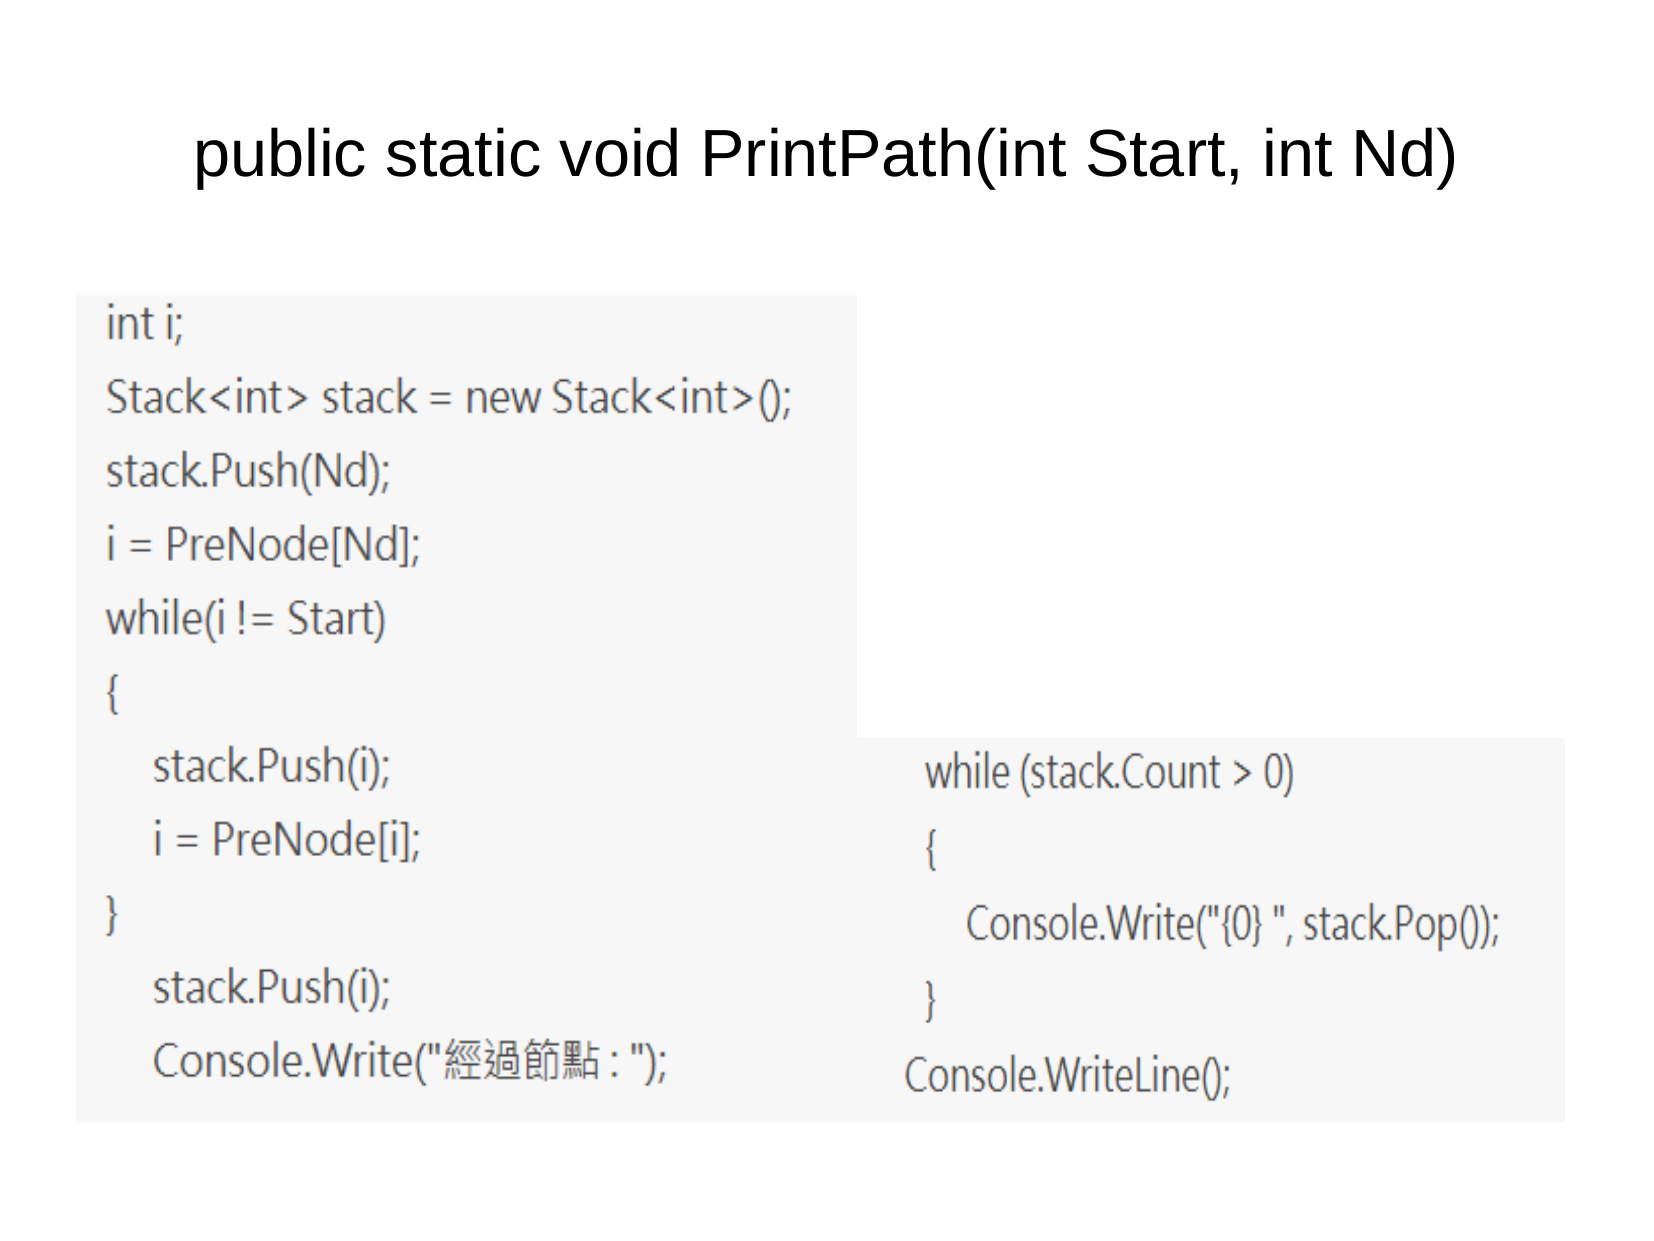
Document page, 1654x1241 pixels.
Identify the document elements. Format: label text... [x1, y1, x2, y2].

picture [76, 295, 1565, 1123]
title public static void PrintPath(int Start, int Nd) [82, 49, 1571, 257]
